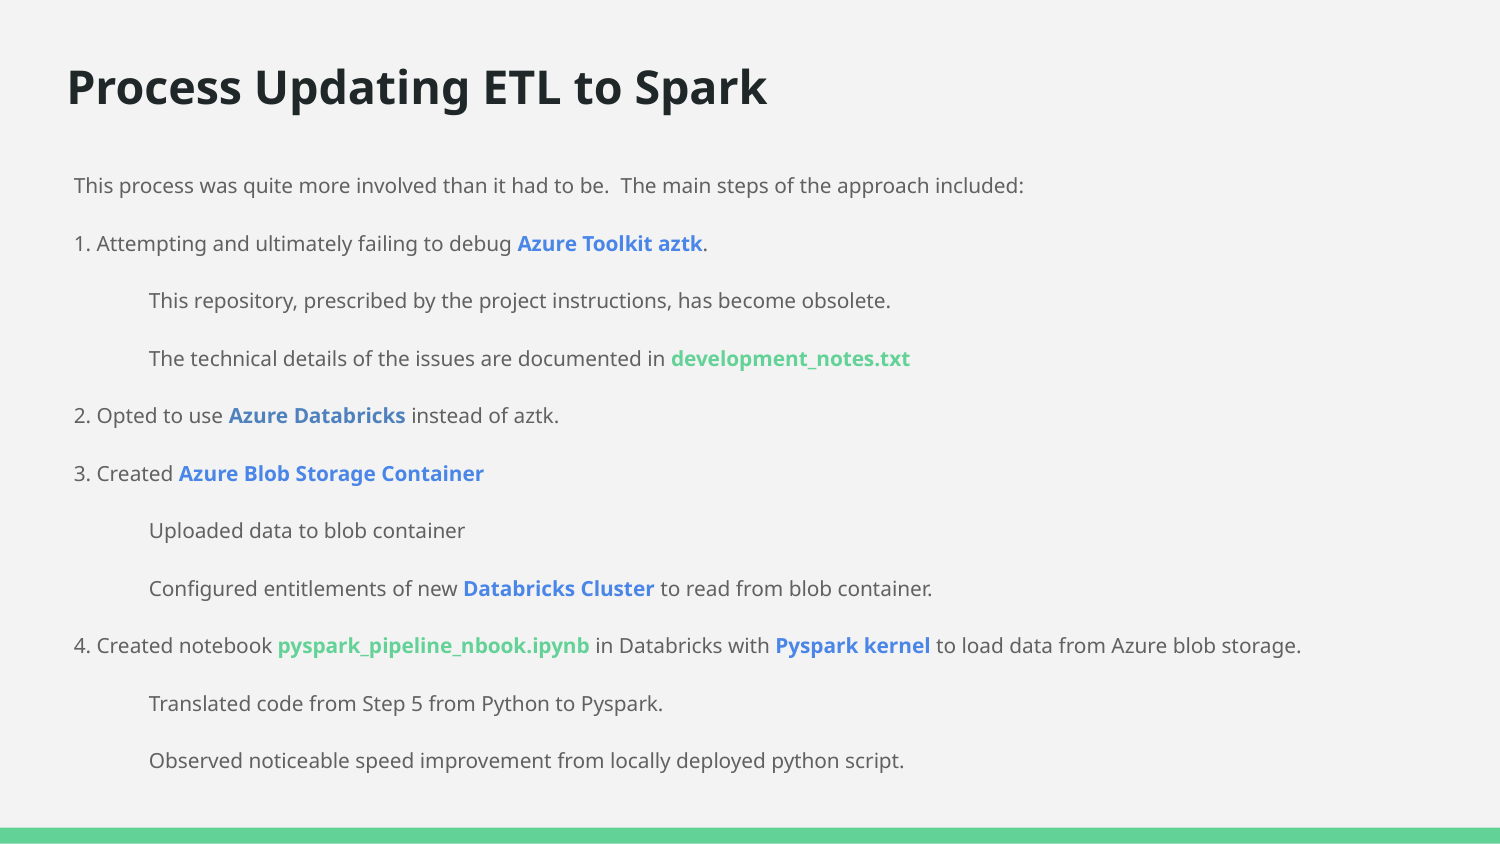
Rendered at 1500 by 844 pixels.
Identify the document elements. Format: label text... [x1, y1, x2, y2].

text_box Process Updating ETL to Spark [51, 39, 1449, 134]
text_box This process was quite more involved than it had to be. The main steps of the approach included: 1. Attempting and ultimately failing to debug Azure Toolkit aztk. This repository, prescribed by the project instructions, has become obsolete. The technical details of the issues are documented in development_notes.txt 2. Opted to use Azure Databricks instead of aztk. 3. Created Azure Blob Storage Container Uploaded data to blob container Configured entitlements of new Databricks Cluster to read from blob container. 4. Created notebook pyspark_pipeline_nbook.ipynb in Databricks with Pyspark kernel to load data from Azure blob storage. Translated code from Step 5 from Python to Pyspark. Observed noticeable speed improvement from locally deployed python script. [58, 152, 1457, 844]
